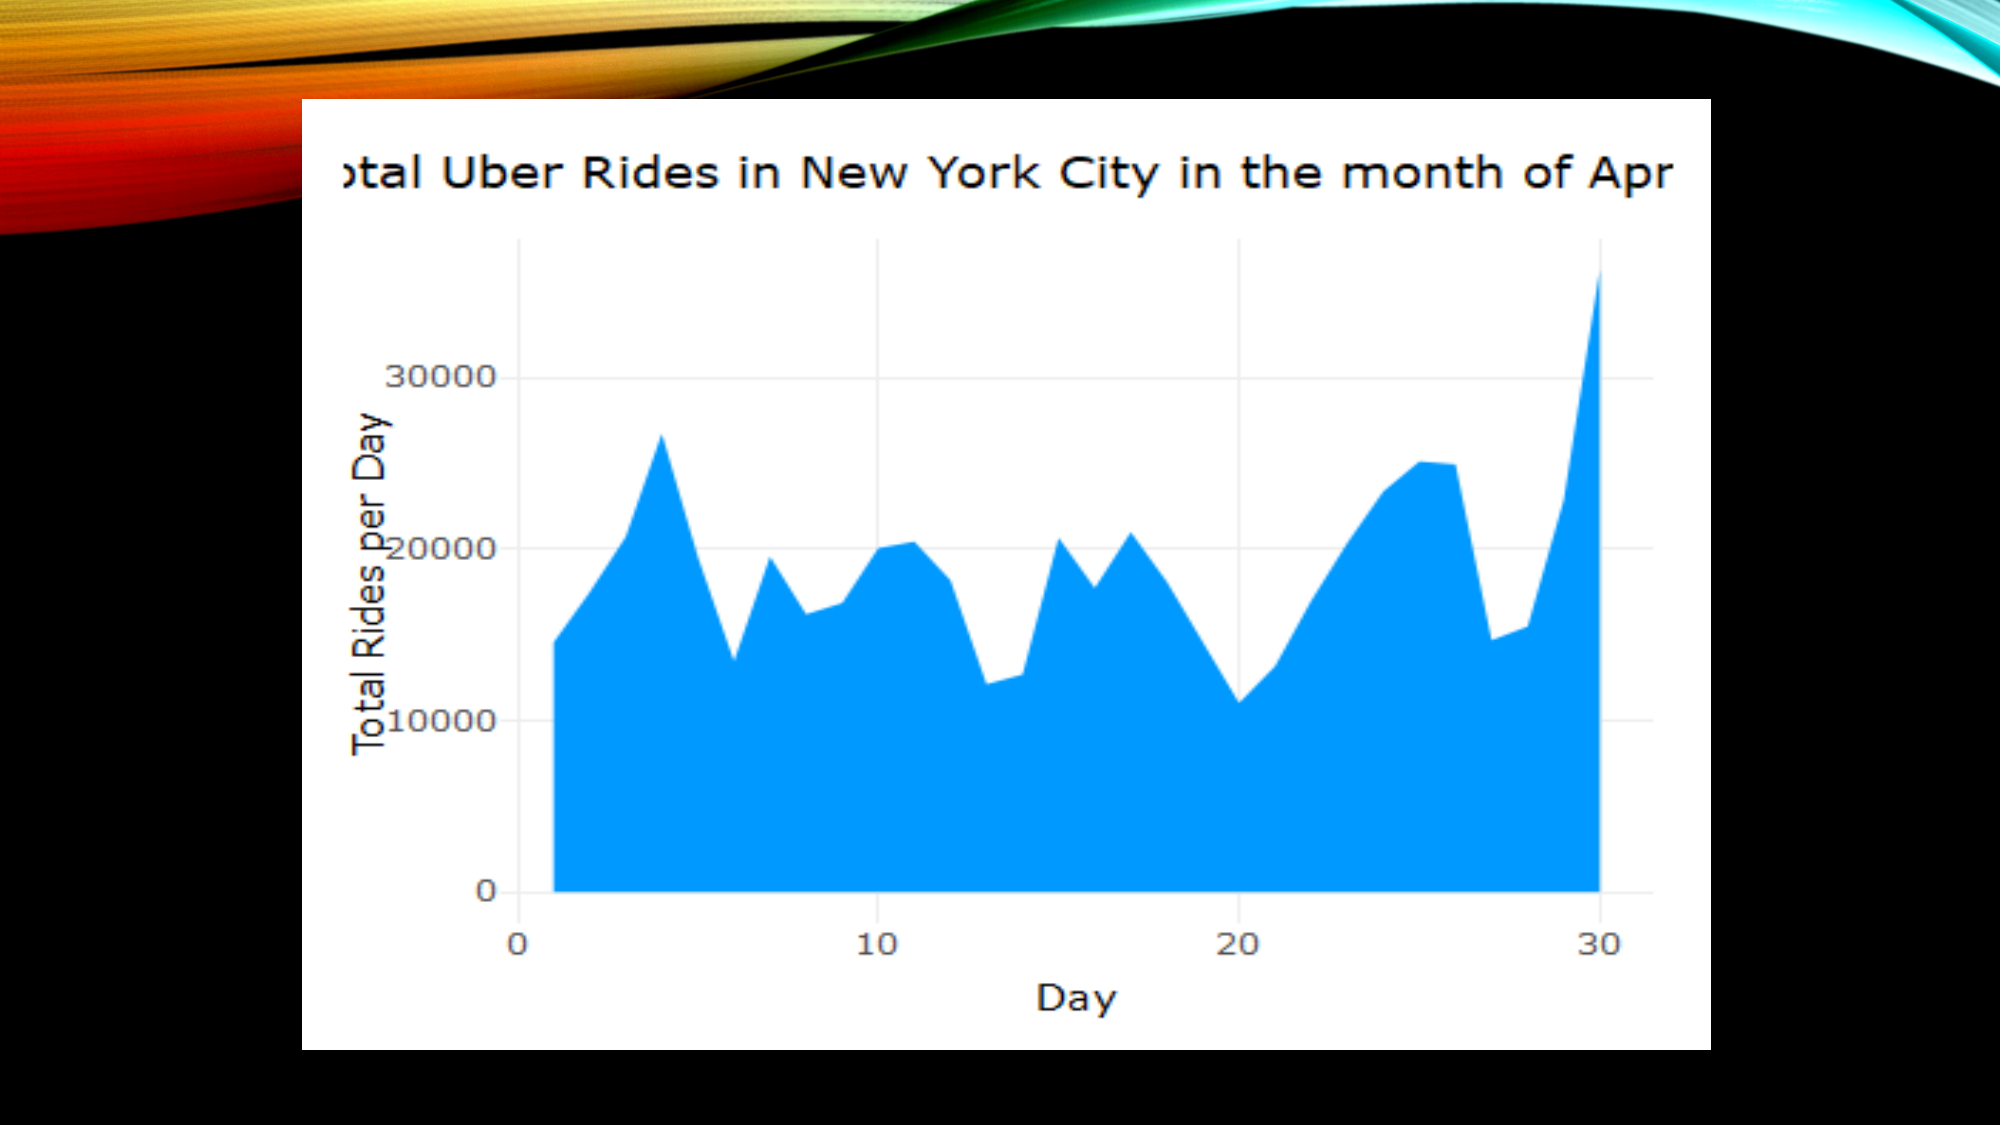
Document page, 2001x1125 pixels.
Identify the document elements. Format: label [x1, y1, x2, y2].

picture [302, 99, 1711, 1051]
